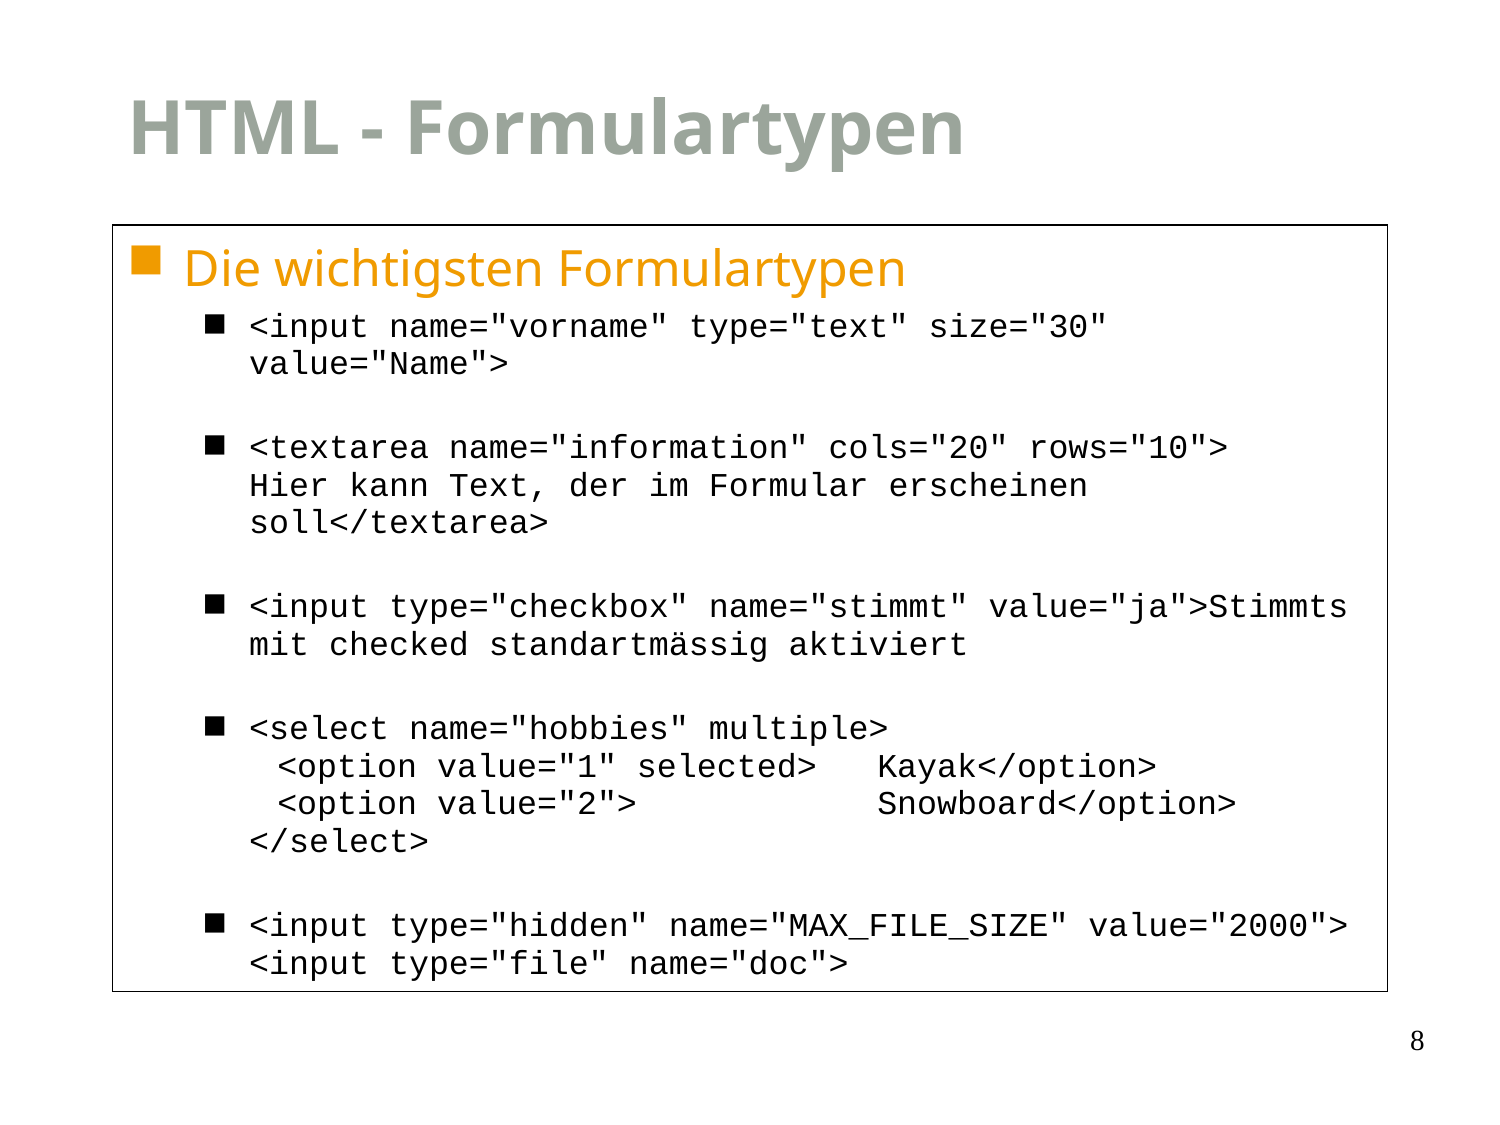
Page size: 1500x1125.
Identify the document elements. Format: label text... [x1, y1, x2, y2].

title HTML - Formulartypen [112, 71, 1388, 179]
list Die wichtigsten Formulartypen <input name="vorname" type="text" size="30" value="Name"> <textarea name="information" cols="20" rows="10"> Hier kann Text, der im Formular erscheinen soll</textarea> <input type="checkbox" name="stimmt" value="ja">Stimmts mit checked standartmässig aktiviert <select name="hobbies" multiple> <option value="1" selected> Kayak</option> <option value="2"> Snowboard</option> </select> <input type="hidden" name="MAX_FILE_SIZE" value="2000"> <input type="file" name="doc"> [112, 224, 1388, 988]
